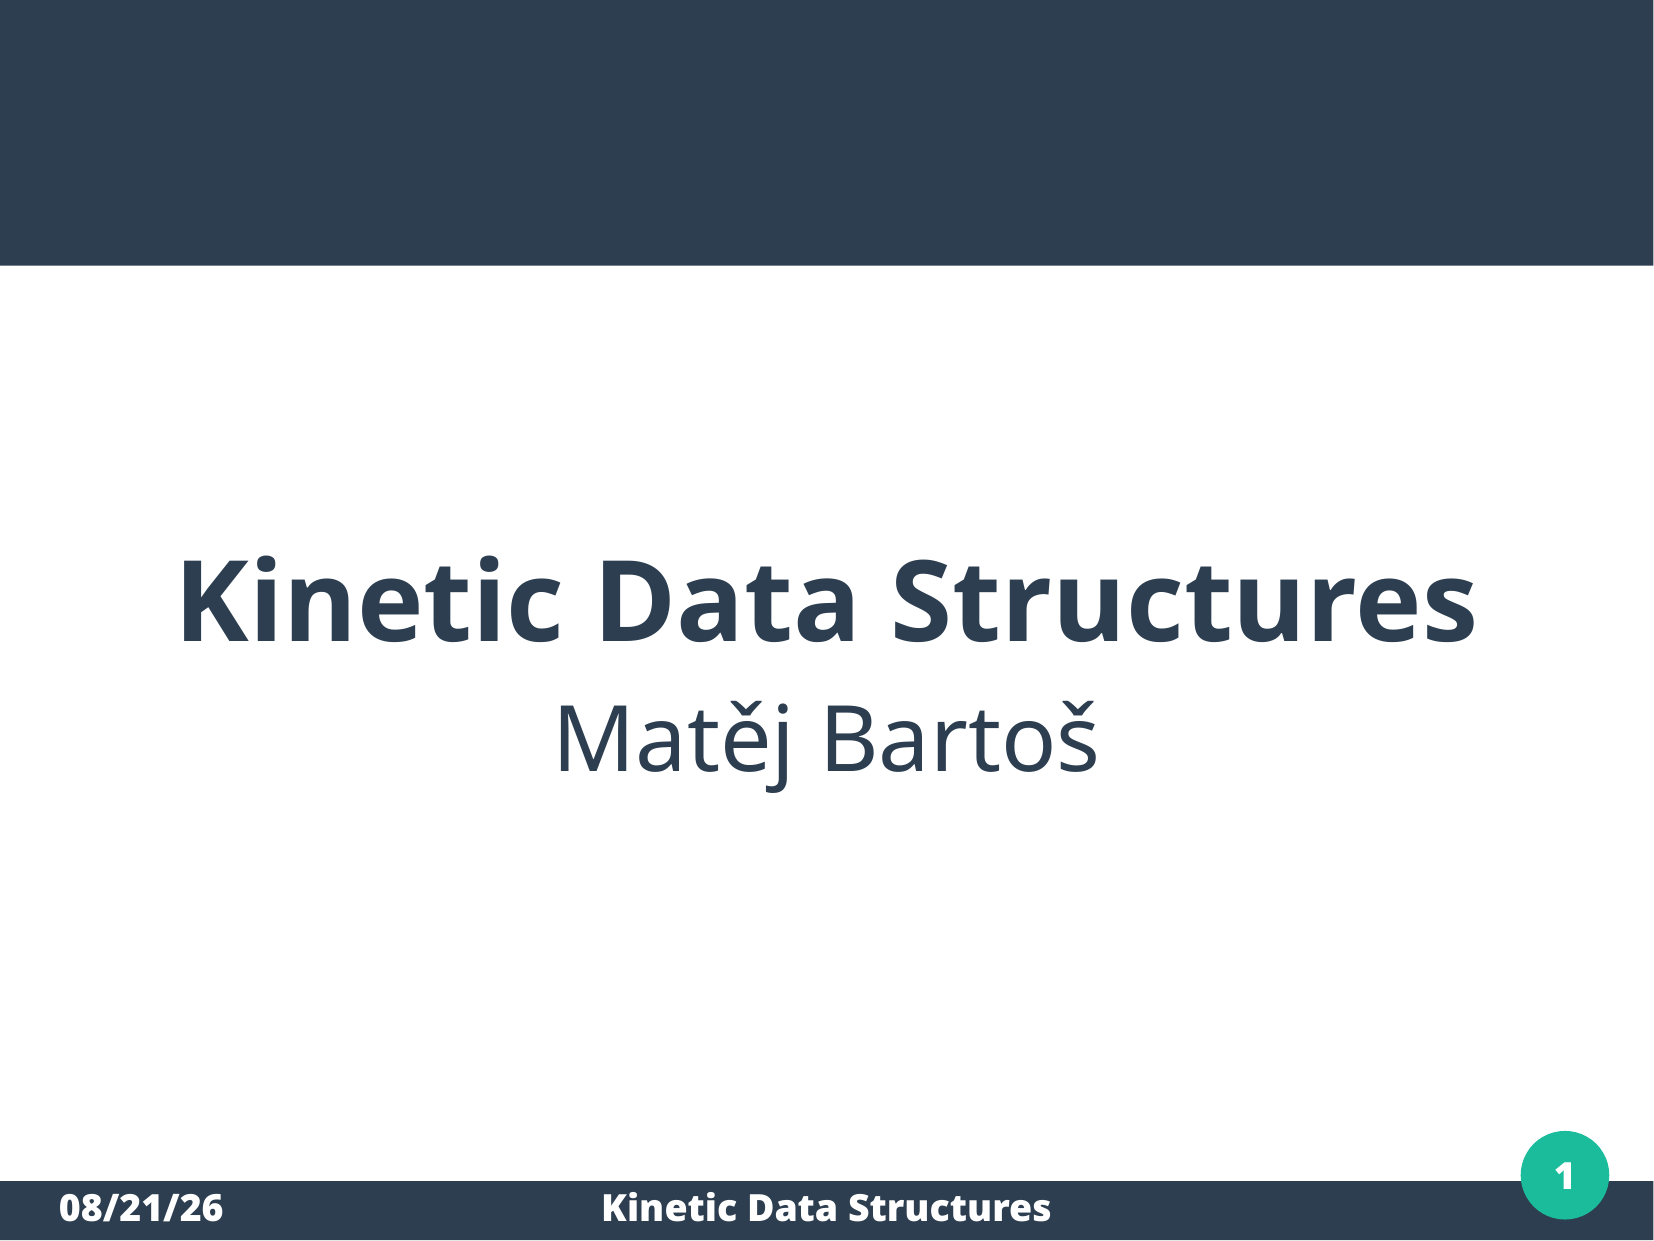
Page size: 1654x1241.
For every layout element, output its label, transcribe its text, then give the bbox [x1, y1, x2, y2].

subtitle Kinetic Data Structures Matěj Bartoš [59, 295, 1595, 1025]
